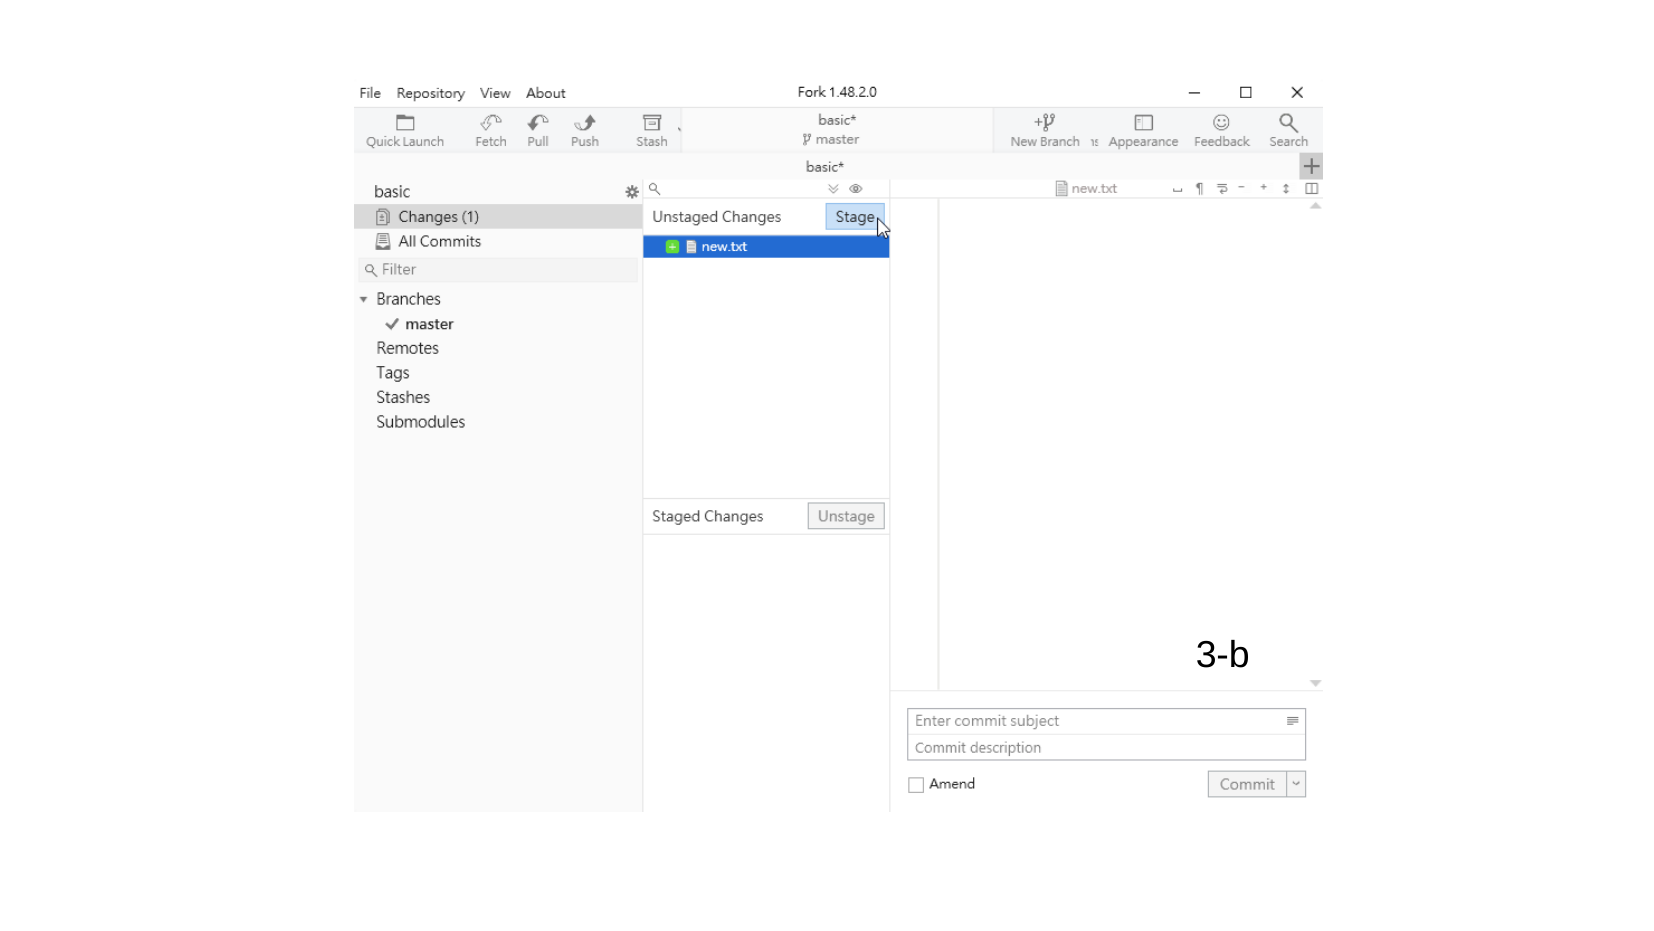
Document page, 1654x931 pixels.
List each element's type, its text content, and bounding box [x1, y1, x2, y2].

picture [354, 79, 1323, 812]
text_box 3-b [1181, 625, 1317, 683]
